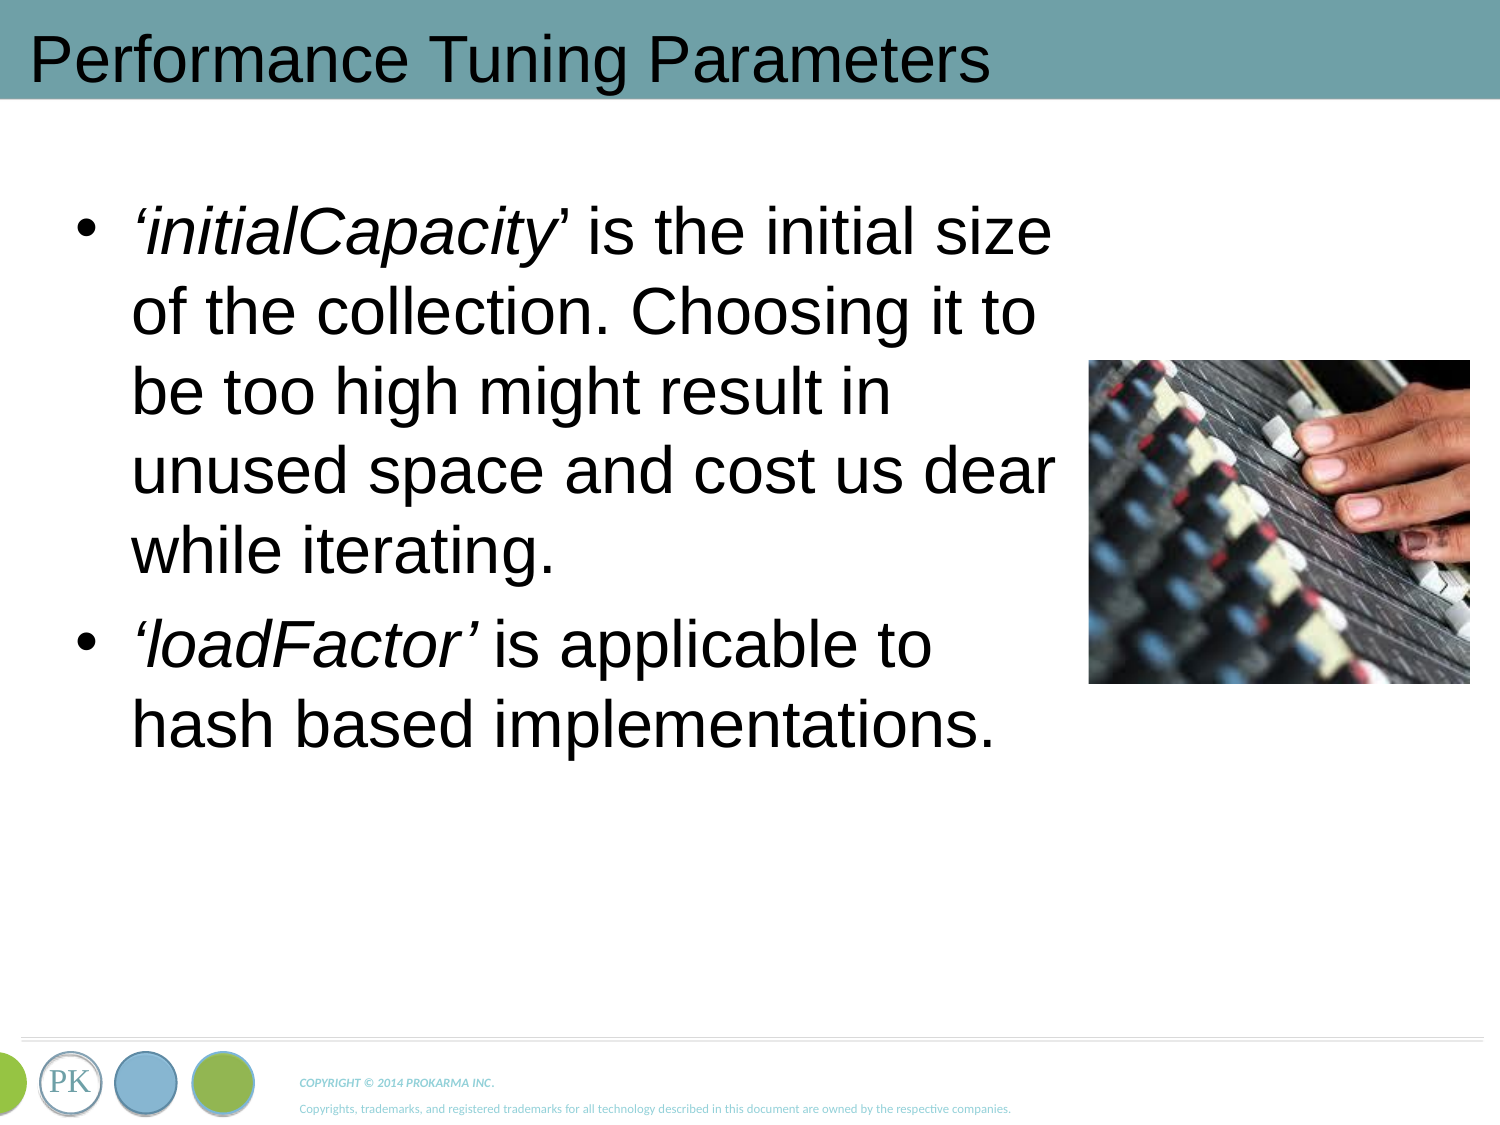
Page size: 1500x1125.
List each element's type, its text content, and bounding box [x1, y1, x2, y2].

text_box [1098, 360, 1470, 684]
text_box Performance Tuning Parameters [15, 15, 1441, 105]
text_box ‘initialCapacity’ is the initial size of the collection. Choosing it to be too high might result in unused space and cost us dear while iterating. ‘loadFactor’ is applicable to hash based implementations. [60, 179, 1098, 955]
